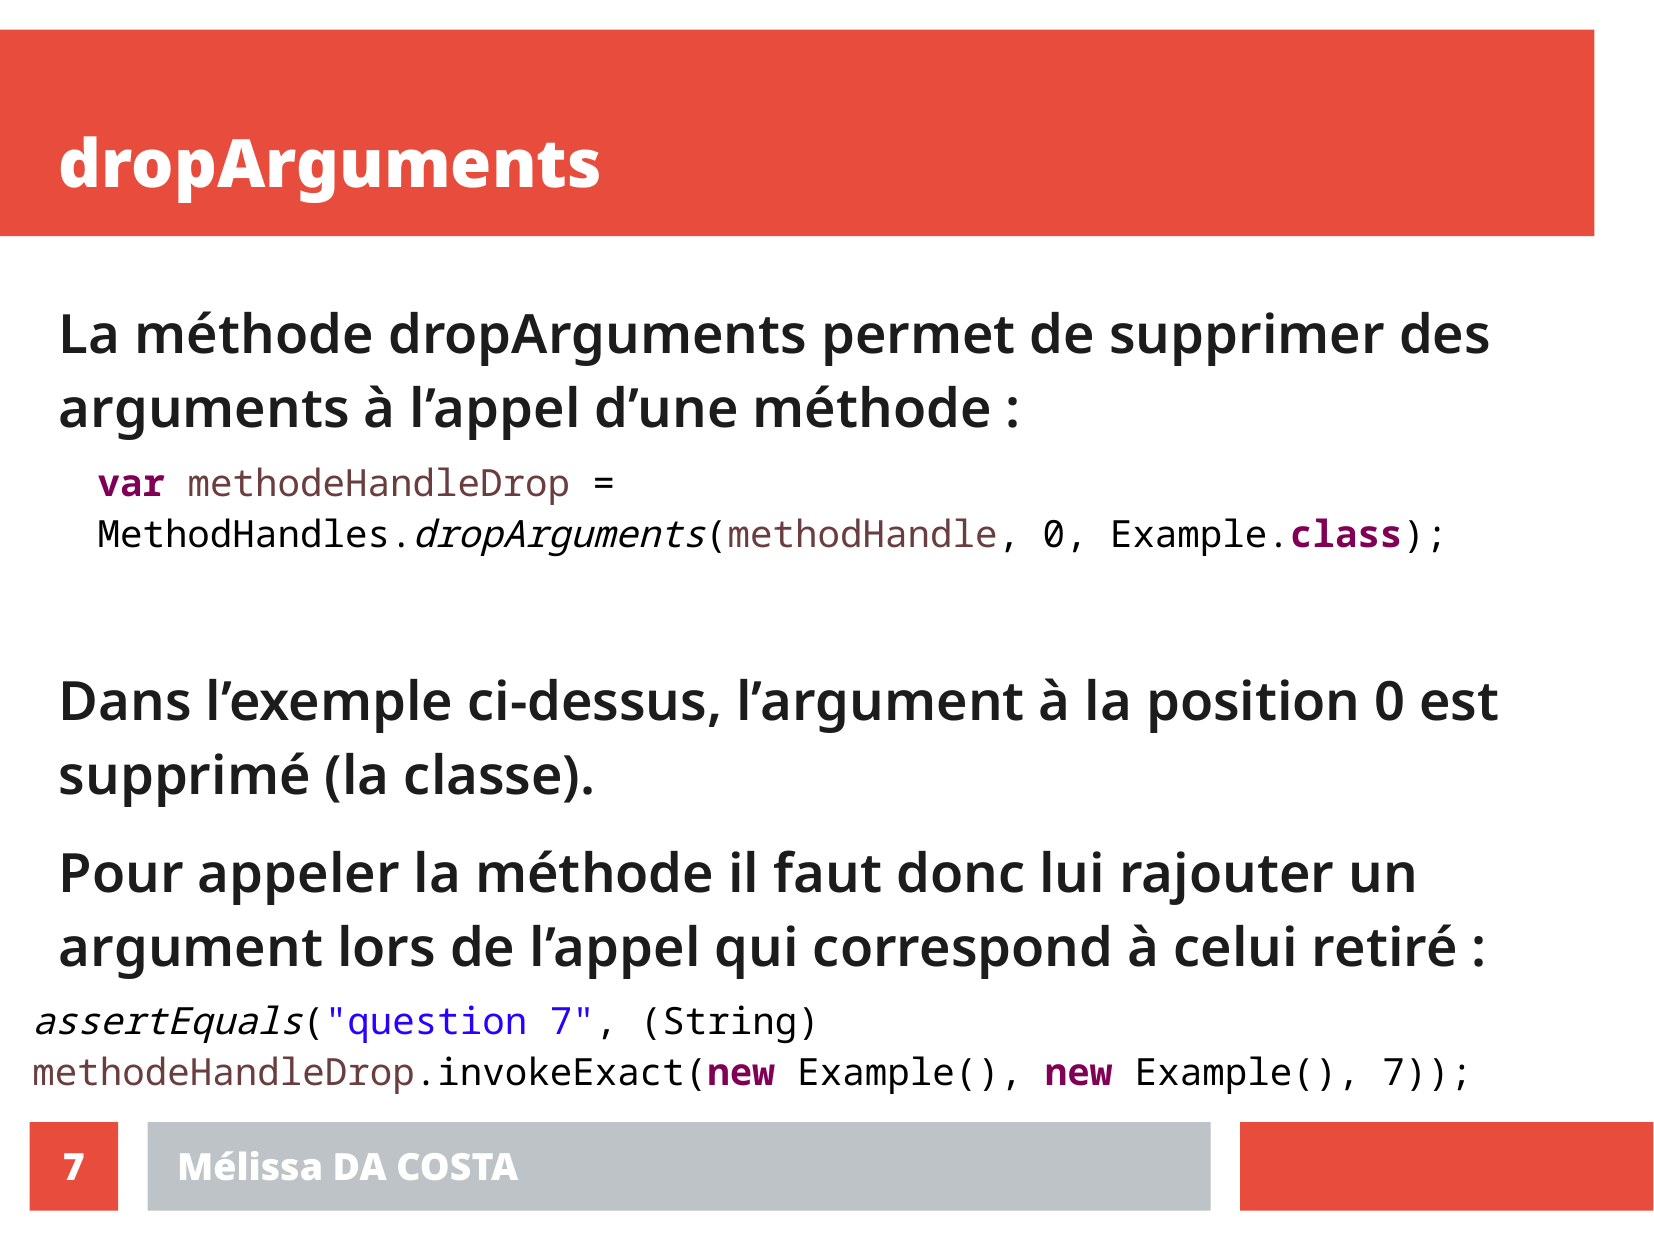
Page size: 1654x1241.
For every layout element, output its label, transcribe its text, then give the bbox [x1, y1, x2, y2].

text_box assertEquals("question 7", (String) methodeHandleDrop.invokeExact(new Example(), new Example(), 7)); [17, 986, 1548, 1087]
text_box var methodeHandleDrop = MethodHandles.dropArguments(methodHandle, 0, Example.class); [82, 448, 1571, 602]
list La méthode dropArguments permet de supprimer des arguments à l’appel d’une méthode : Dans l’exemple ci-dessus, l’argument à la position 0 est supprimé (la classe). Pour appeler la méthode il faut donc lui rajouter un argument lors de l’appel qui correspond à celui retiré : [59, 295, 1595, 1063]
title dropArguments [59, 59, 1595, 207]
